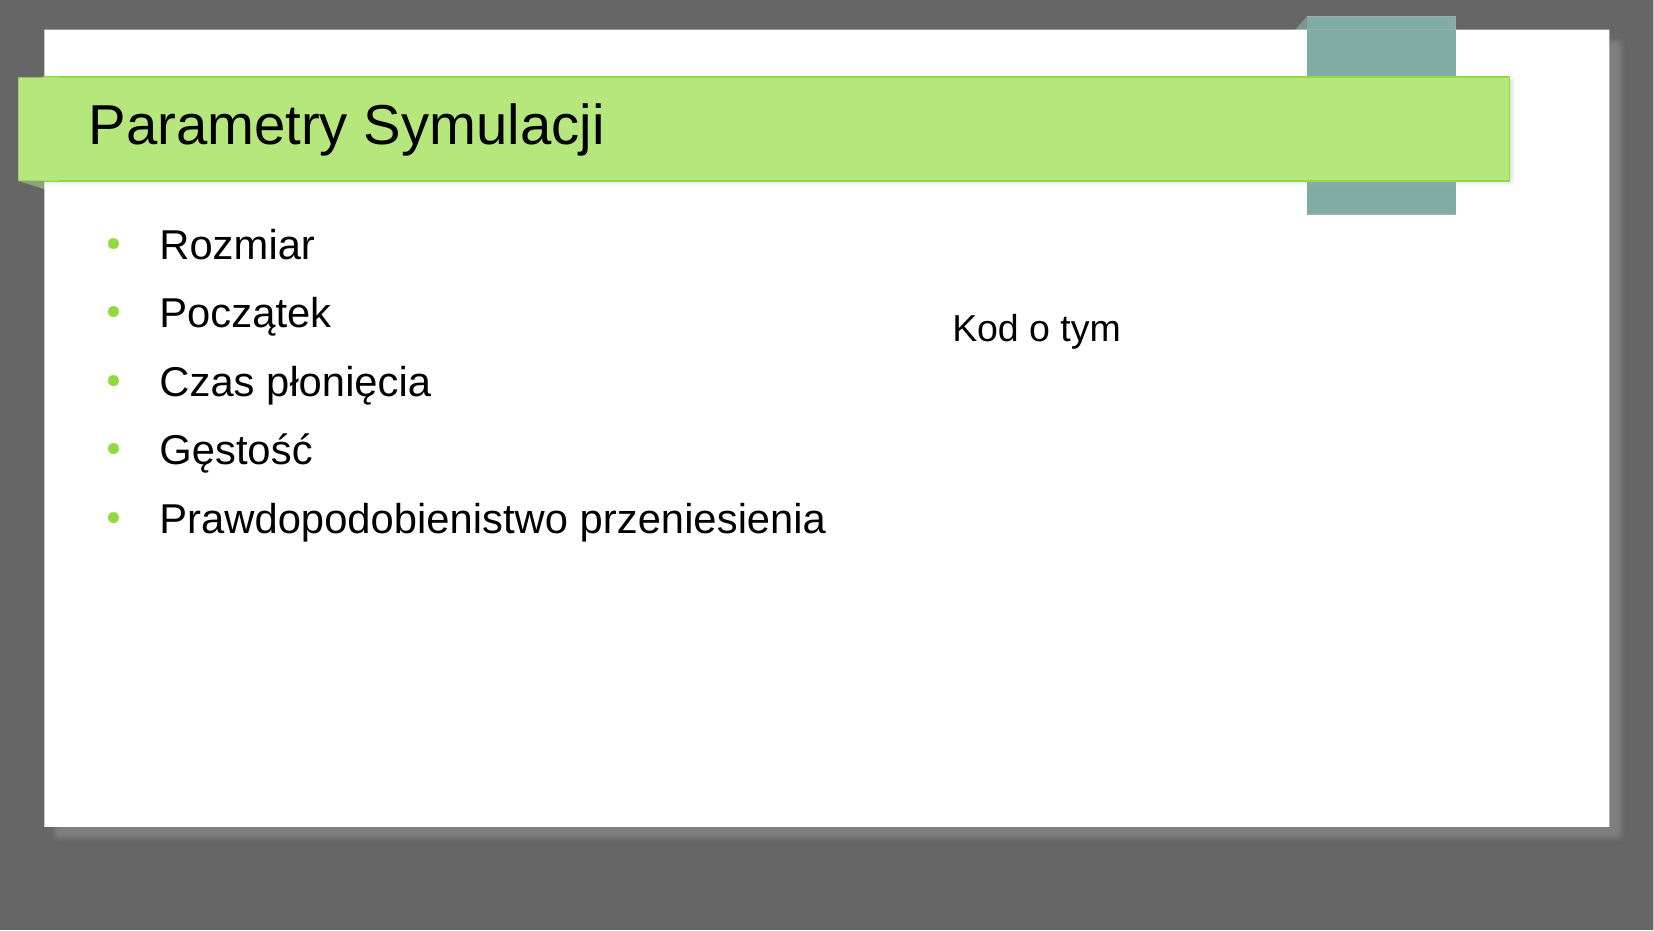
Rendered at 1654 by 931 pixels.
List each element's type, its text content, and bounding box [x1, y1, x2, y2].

list Rozmiar Początek Czas płonięcia Gęstość Prawdopodobienistwo przeniesienia [88, 221, 1565, 813]
title Parametry Symulacji [88, 73, 1506, 178]
text_box Kod o tym [937, 300, 1141, 357]
